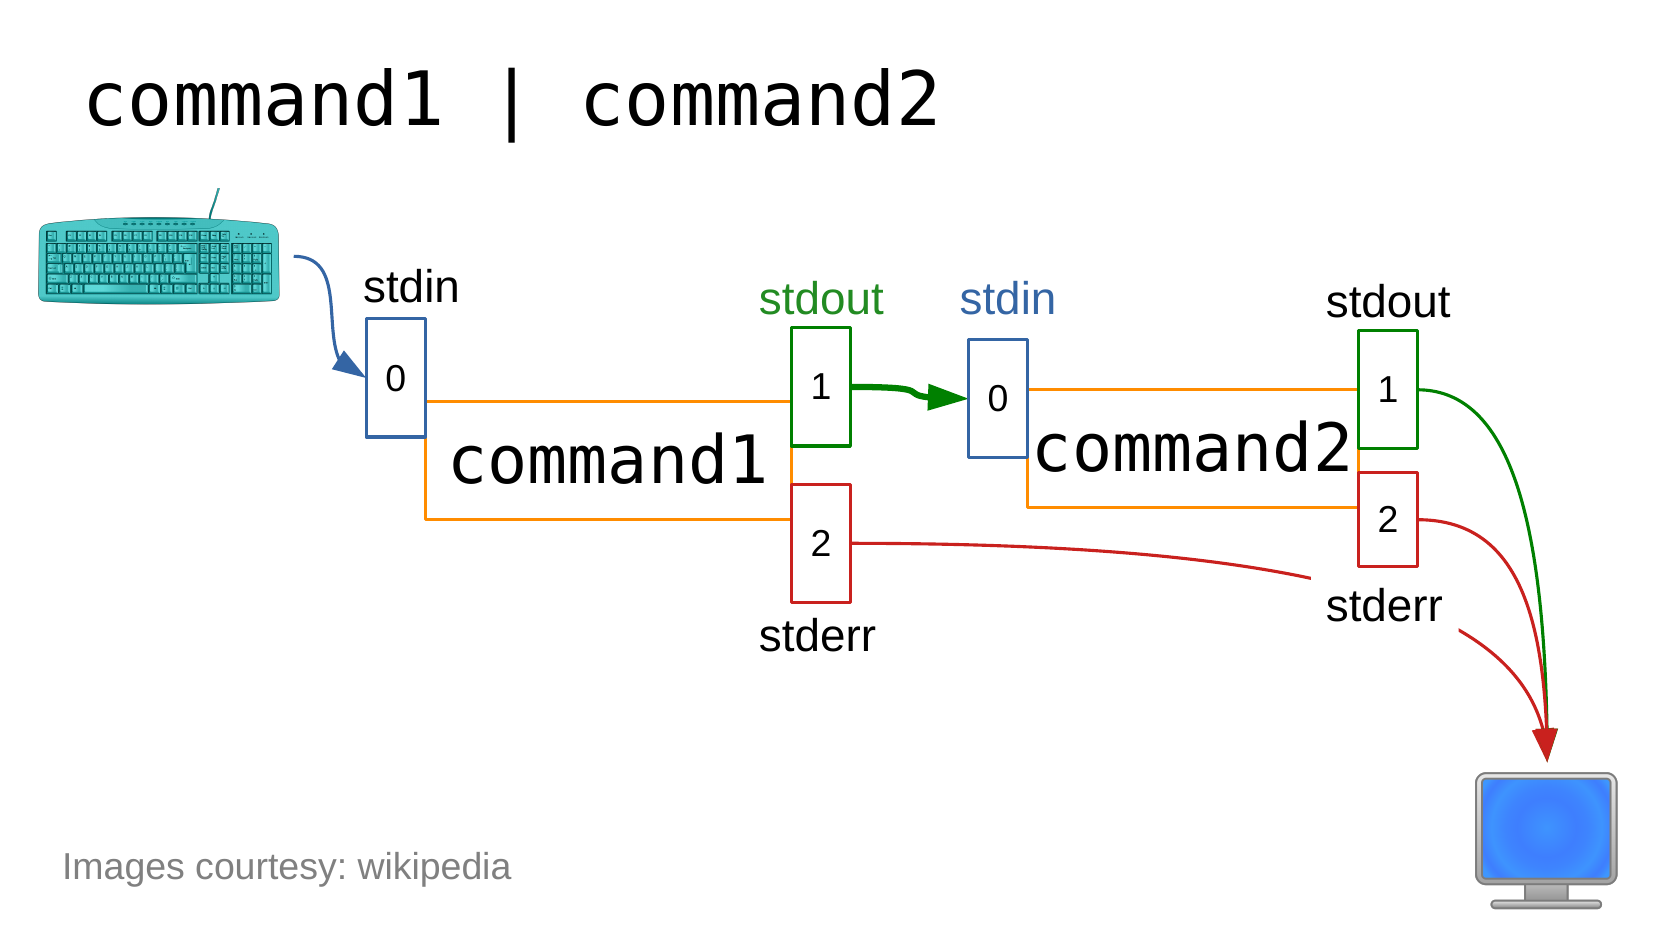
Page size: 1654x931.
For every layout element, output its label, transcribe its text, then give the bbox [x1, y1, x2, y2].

text_box command2 [1027, 389, 1359, 508]
text_box 0 [366, 321, 426, 438]
title command1 | command2 [82, 46, 1571, 154]
text_box 2 [1358, 472, 1418, 567]
text_box stderr [744, 602, 934, 683]
text_box command1 [425, 401, 792, 520]
text_box 1 [1358, 349, 1418, 449]
text_box 1 [791, 332, 851, 446]
text_box Images courtesy: wikipedia [47, 838, 544, 896]
text_box stdout [1311, 268, 1512, 349]
text_box 2 [791, 484, 851, 602]
text_box stdin [944, 265, 1075, 332]
text_box stderr [1311, 572, 1459, 639]
text_box stdout [744, 265, 910, 332]
text_box stdin [348, 253, 479, 321]
picture [1464, 762, 1630, 910]
text_box 0 [968, 339, 1028, 458]
picture [23, 188, 294, 324]
